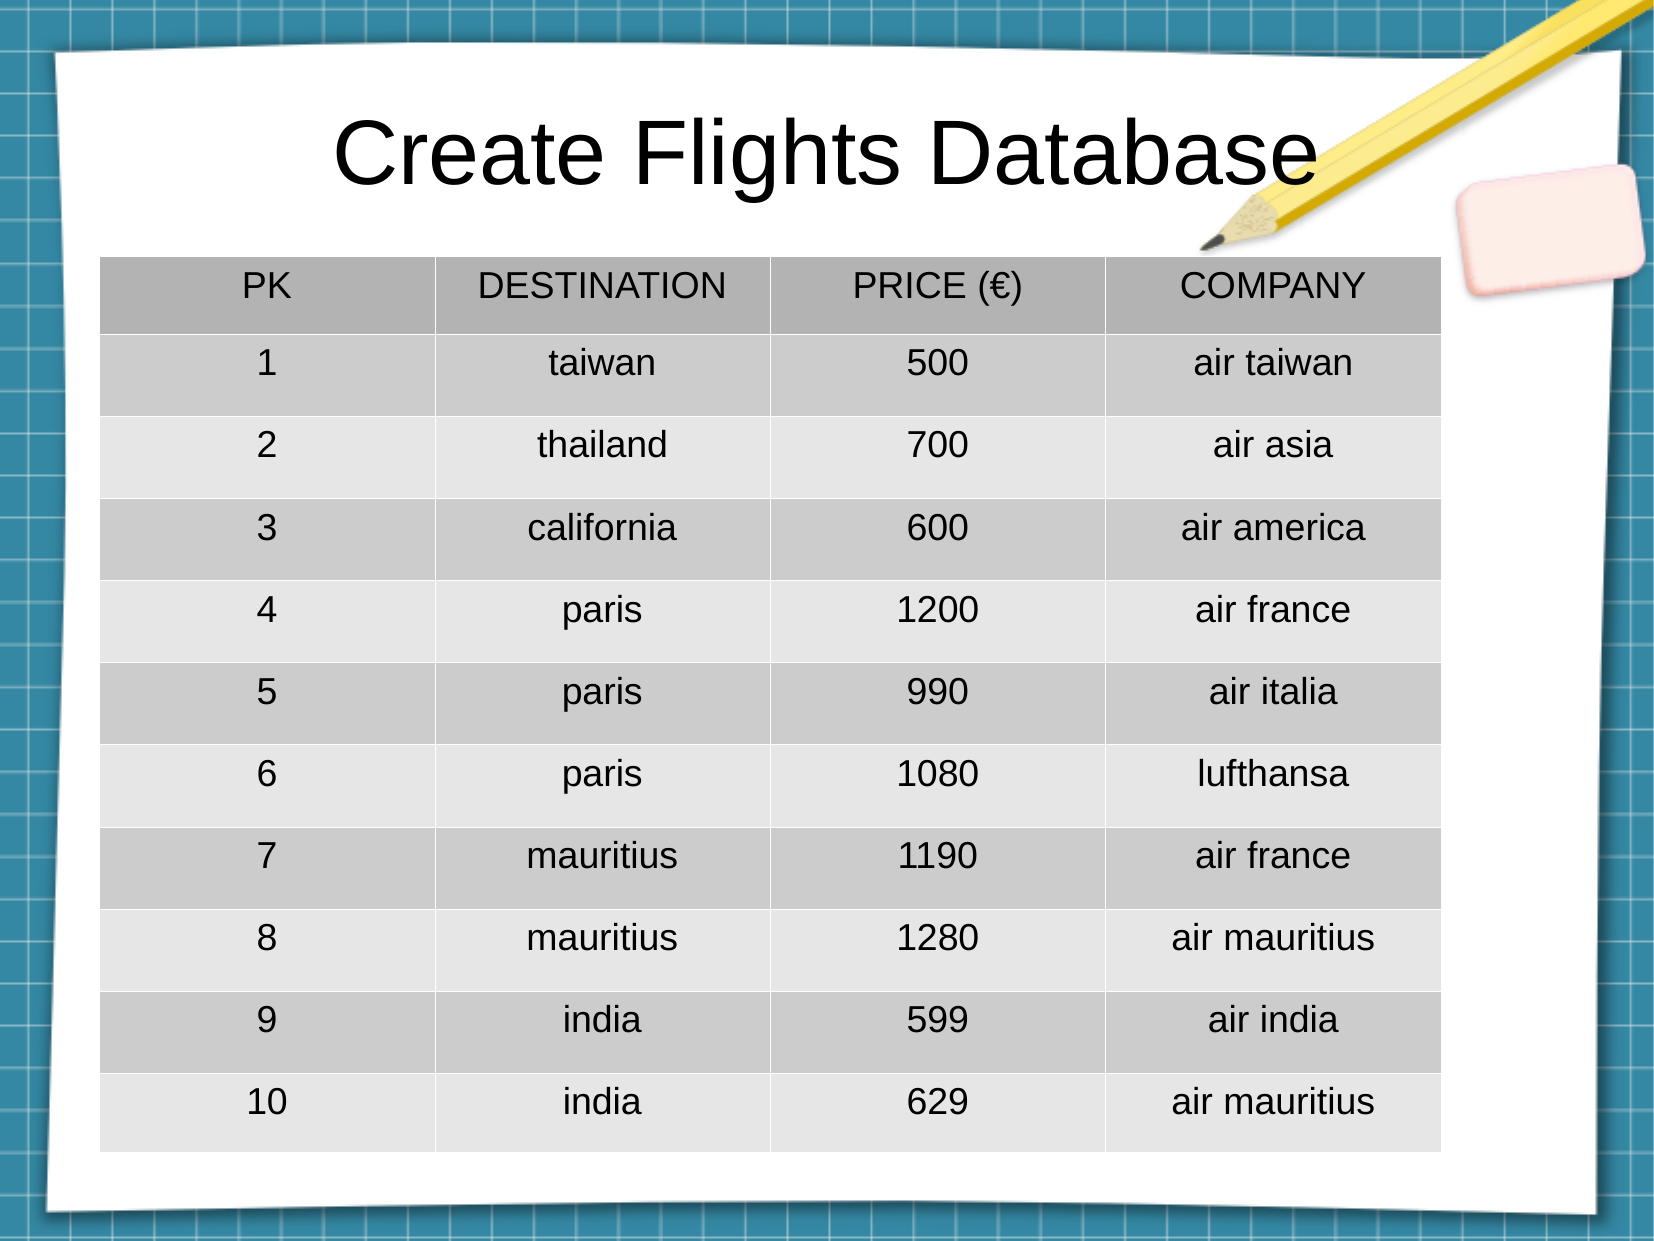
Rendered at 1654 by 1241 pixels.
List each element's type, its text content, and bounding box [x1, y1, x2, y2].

table_cell paris [436, 745, 770, 827]
table_cell 1280 [771, 910, 1105, 991]
table_cell 2 [100, 417, 435, 498]
table_cell air taiwan [1106, 335, 1441, 416]
table_cell lufthansa [1106, 745, 1441, 827]
table_cell 9 [100, 992, 435, 1073]
table_cell thailand [436, 417, 770, 498]
table_cell 1080 [771, 745, 1105, 827]
table_cell 1200 [771, 581, 1105, 662]
table_cell air asia [1106, 417, 1441, 498]
table_header DESTINATION [436, 257, 770, 334]
table_cell air mauritius [1106, 910, 1441, 991]
title Create Flights Database [82, 49, 1571, 257]
table_cell paris [436, 581, 770, 662]
table_cell india [436, 992, 770, 1073]
table_cell mauritius [436, 828, 770, 909]
table_cell india [436, 1074, 770, 1152]
table_cell 700 [771, 417, 1105, 498]
picture [0, 0, 1654, 1241]
table_cell 599 [771, 992, 1105, 1073]
table_cell air france [1106, 581, 1441, 662]
table_cell air america [1106, 499, 1441, 580]
table_cell 1 [100, 335, 435, 416]
table_cell 4 [100, 581, 435, 662]
table_cell air india [1106, 992, 1441, 1073]
table_cell 10 [100, 1074, 435, 1152]
table_cell 7 [100, 828, 435, 909]
table_cell 8 [100, 910, 435, 991]
table_header PK [100, 257, 435, 334]
table_cell california [436, 499, 770, 580]
table_cell 1190 [771, 828, 1105, 909]
table_cell air france [1106, 828, 1441, 909]
table_header PRICE (€) [771, 257, 1105, 334]
table_cell 3 [100, 499, 435, 580]
table_cell air mauritius [1106, 1074, 1441, 1152]
table_cell mauritius [436, 910, 770, 991]
table_cell 629 [771, 1074, 1105, 1152]
table_cell 5 [100, 663, 435, 744]
table_cell 600 [771, 499, 1105, 580]
table_cell air italia [1106, 663, 1441, 744]
table_cell paris [436, 663, 770, 744]
table_cell 6 [100, 745, 435, 827]
table_cell 500 [771, 335, 1105, 416]
table_cell taiwan [436, 335, 770, 416]
table_cell 990 [771, 663, 1105, 744]
table_header COMPANY [1106, 257, 1441, 334]
